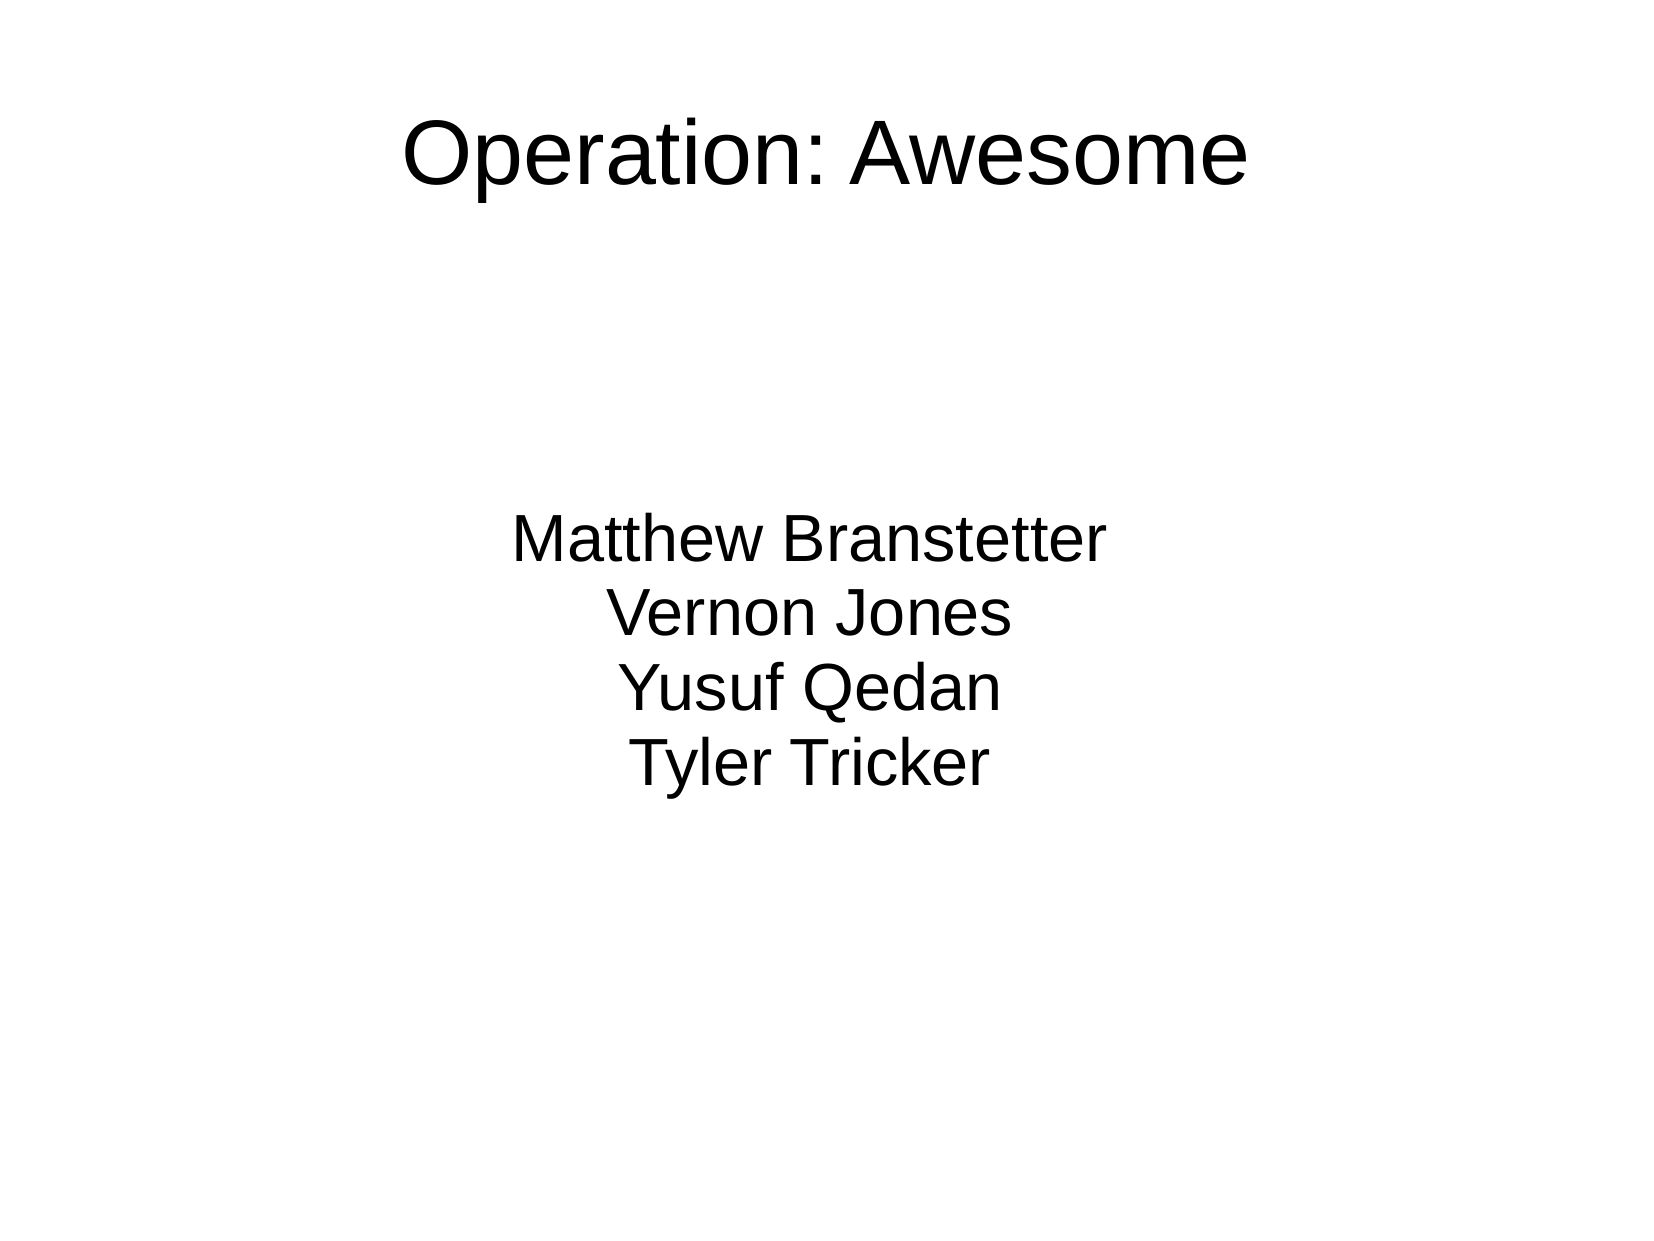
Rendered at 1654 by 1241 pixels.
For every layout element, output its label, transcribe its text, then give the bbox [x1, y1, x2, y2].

subtitle Matthew Branstetter Vernon Jones Yusuf Qedan Tyler Tricker [82, 290, 1538, 1010]
title Operation: Awesome [82, 49, 1571, 257]
